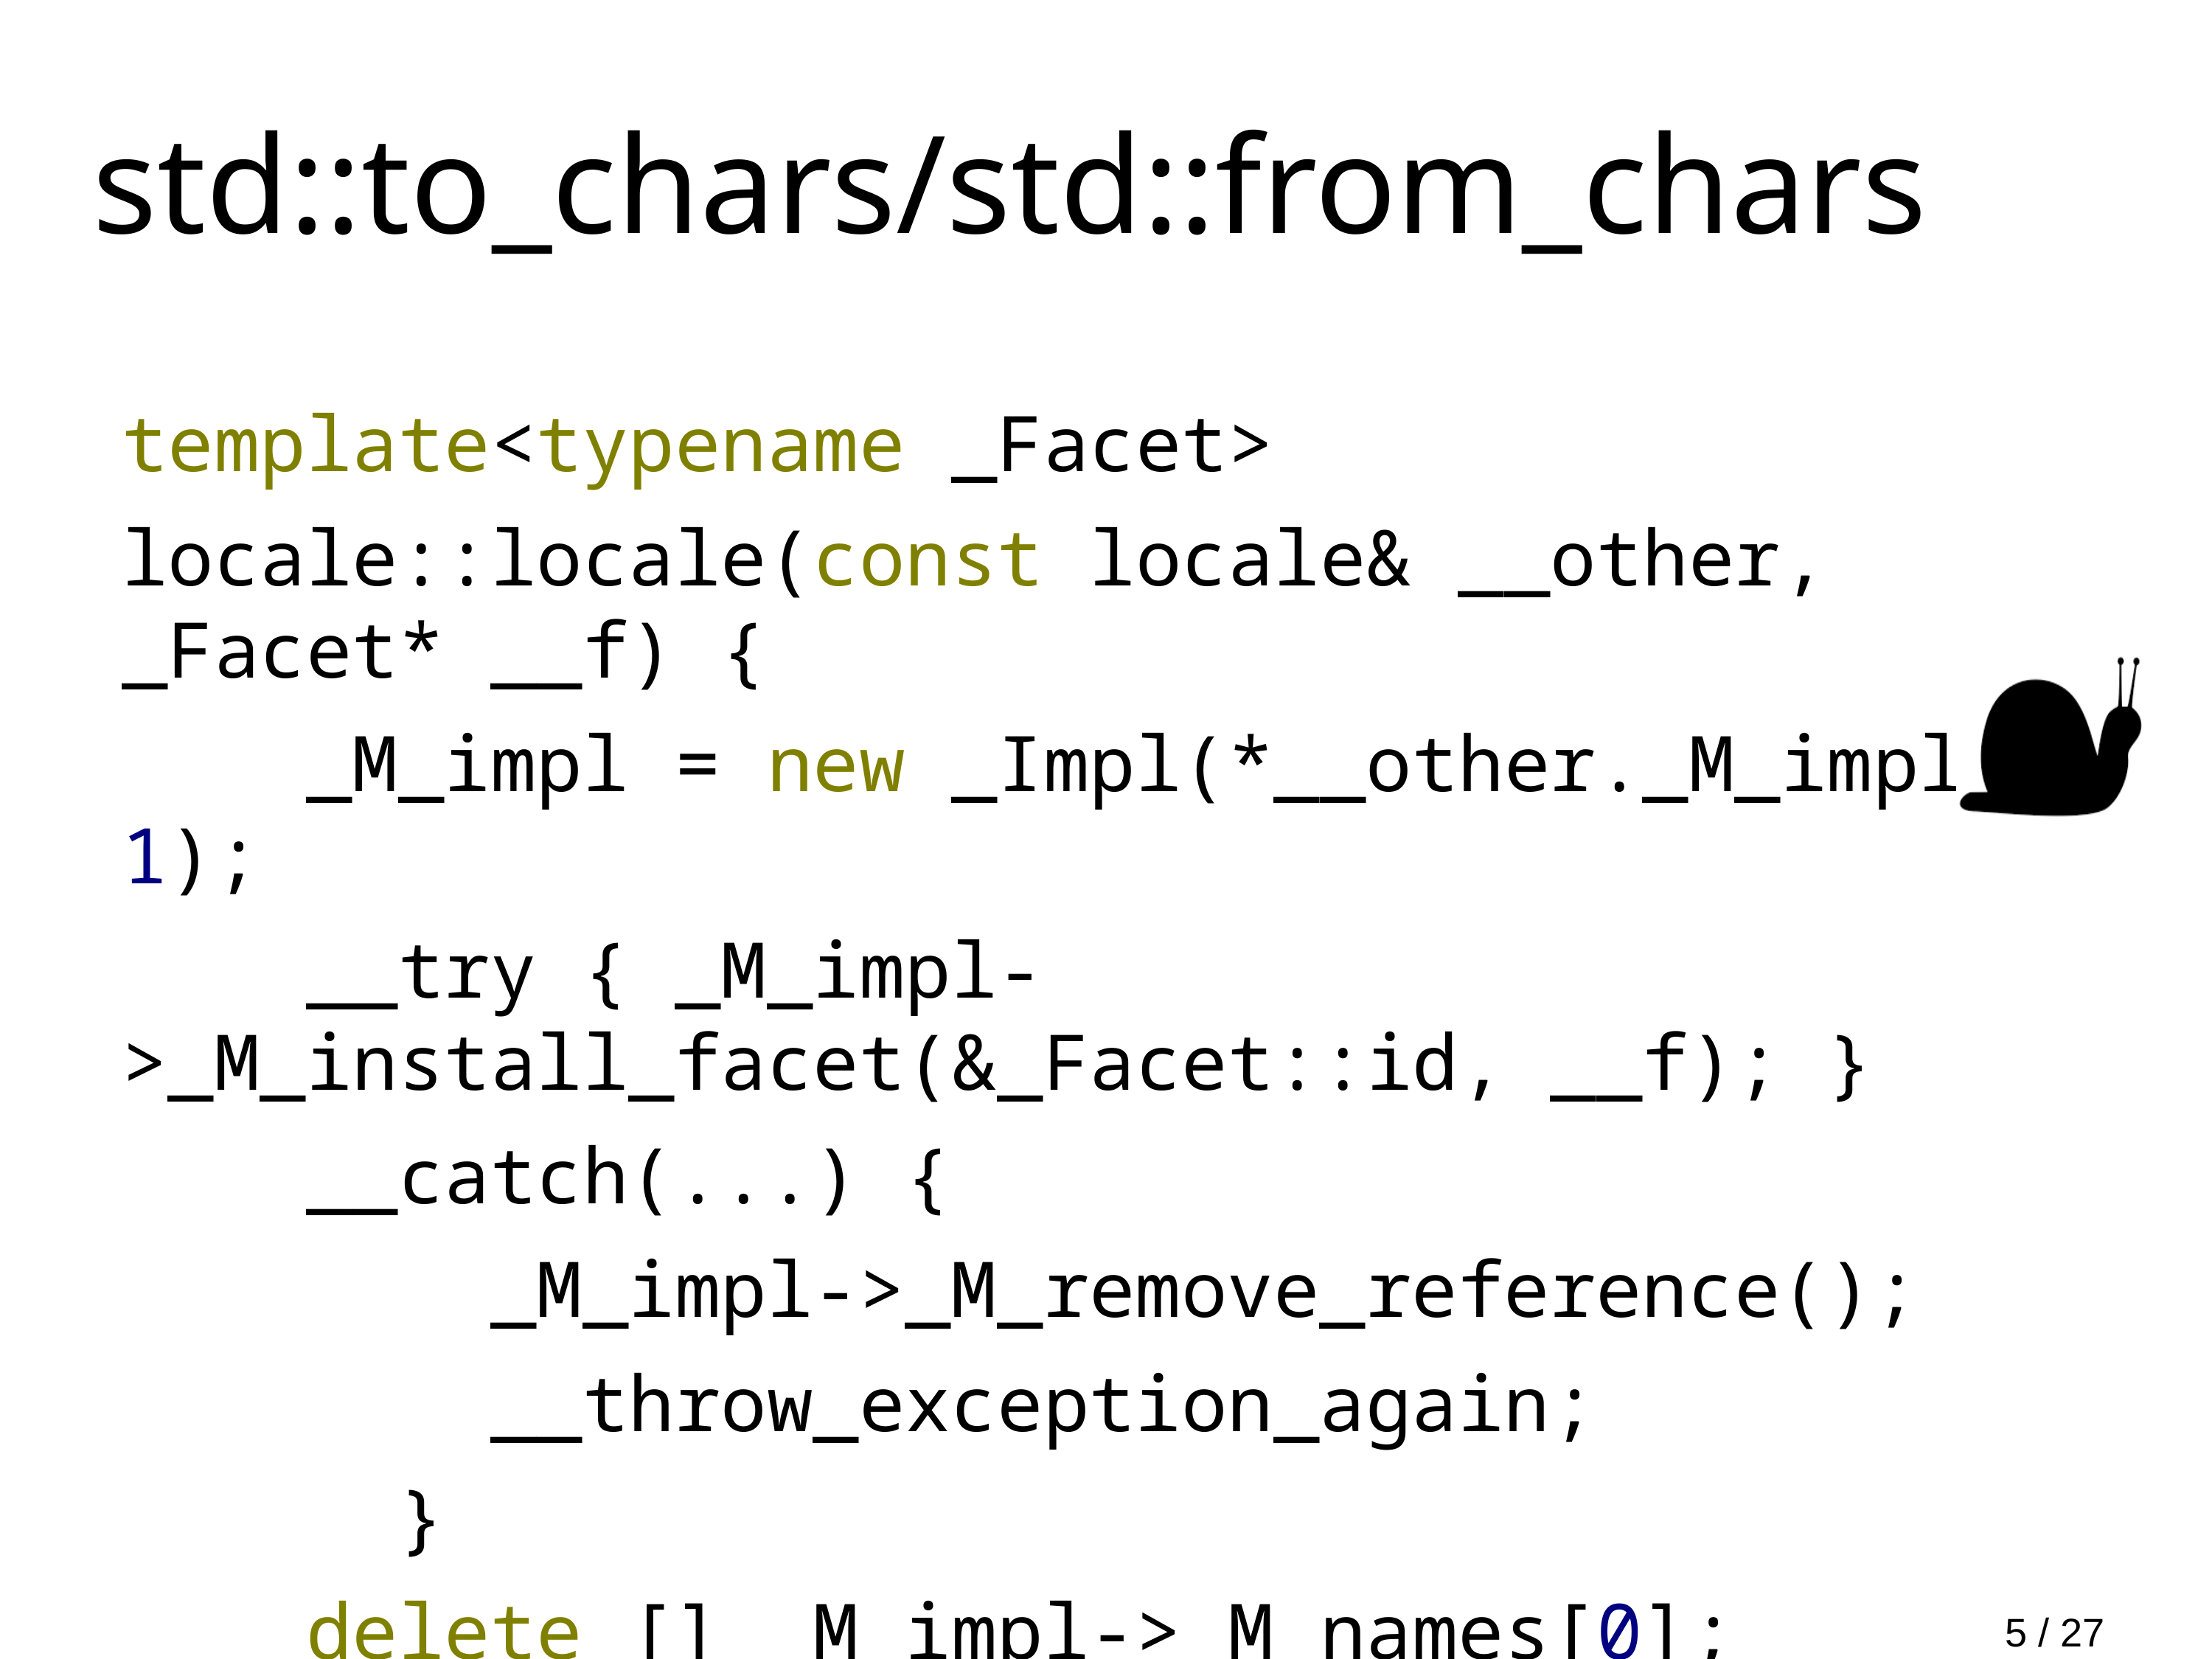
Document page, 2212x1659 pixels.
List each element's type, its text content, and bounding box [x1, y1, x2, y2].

title std::to_chars/std::from_chars [92, 92, 2119, 277]
text_box <number> / 27 [1994, 1605, 2212, 1659]
picture [1956, 602, 2152, 862]
list template<typename _Facet> locale::locale(const locale& __other, _Facet* __f) { _M_impl = new _Impl(*__other._M_impl, 1); __try { _M_impl->_M_install_facet(&_Facet::id, __f); } __catch(...) { _M_impl->_M_remove_reference(); __throw_exception_again; } delete [] _M_impl->_M_names[0]; _M_impl->_M_names[0] = 0; // Unnamed. } [0, 338, 2212, 1659]
